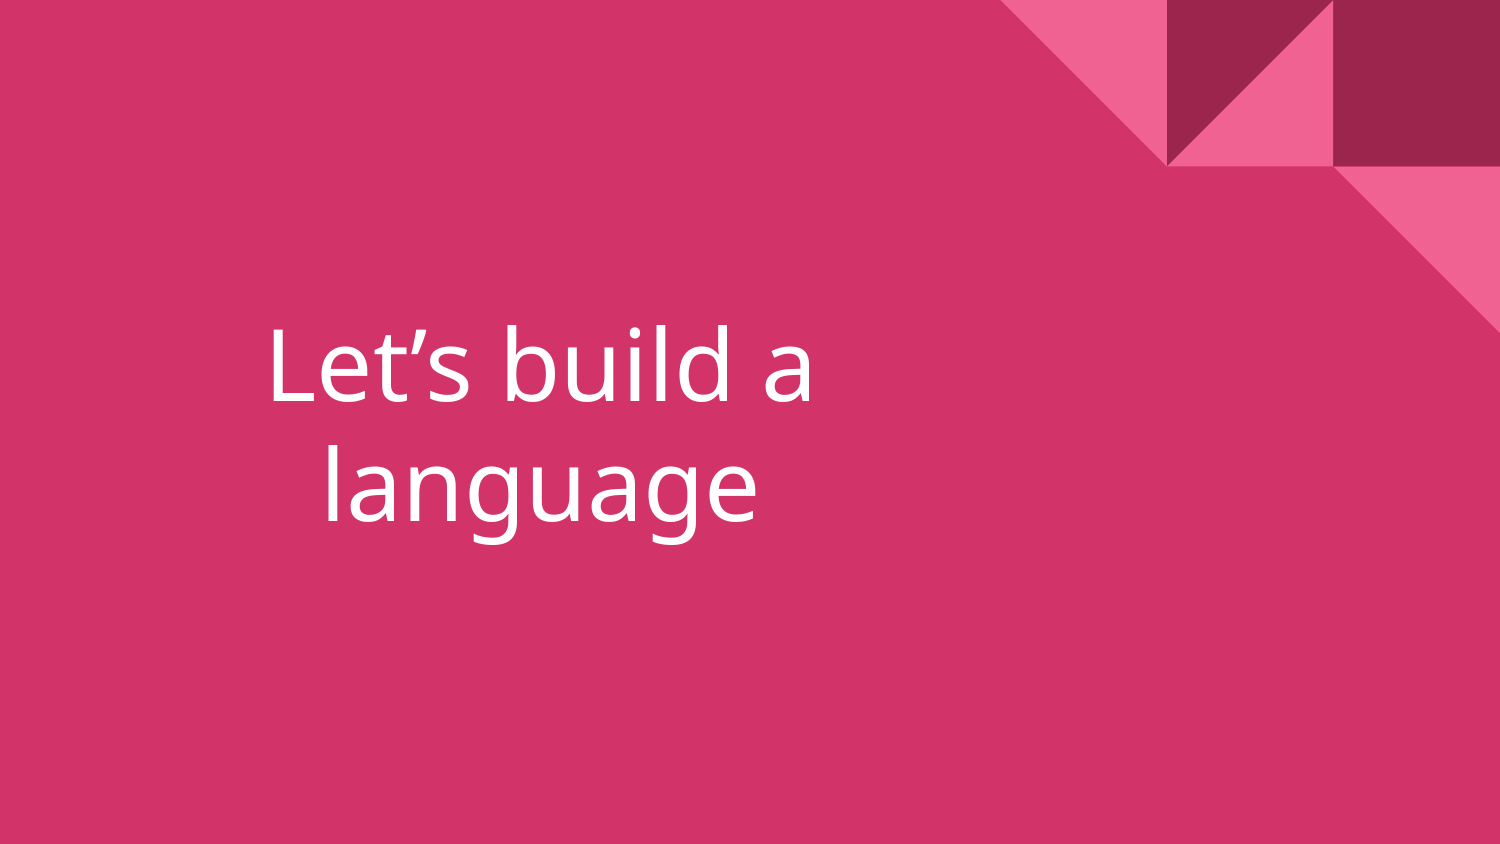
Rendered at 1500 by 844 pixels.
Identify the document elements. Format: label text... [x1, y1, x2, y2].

title Let’s build a language [80, 86, 1003, 758]
